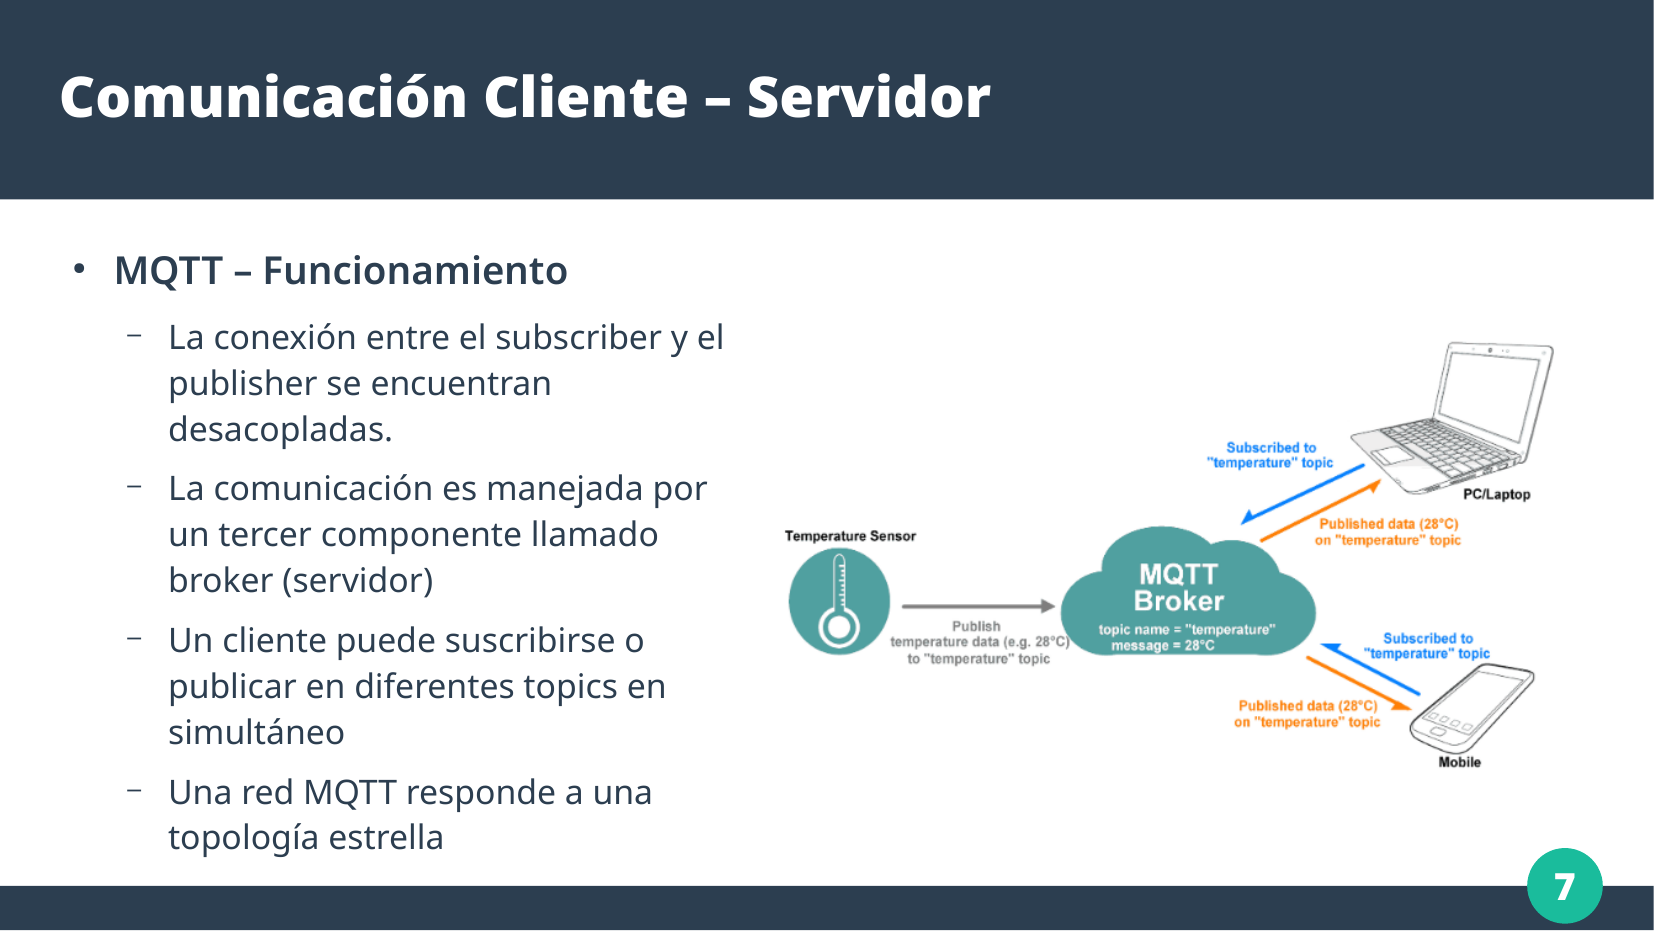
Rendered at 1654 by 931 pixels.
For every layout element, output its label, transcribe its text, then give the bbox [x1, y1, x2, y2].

picture [751, 323, 1562, 784]
list MQTT – Funcionamiento La conexión entre el subscriber y el publisher se encuentran desacopladas. La comunicación es manejada por un tercer componente llamado broker (servidor) Un cliente puede suscribirse o publicar en diferentes topics en simultáneo Una red MQTT responde a una topología estrella [59, 243, 752, 864]
title Comunicación Cliente – Servidor [59, 37, 1595, 155]
